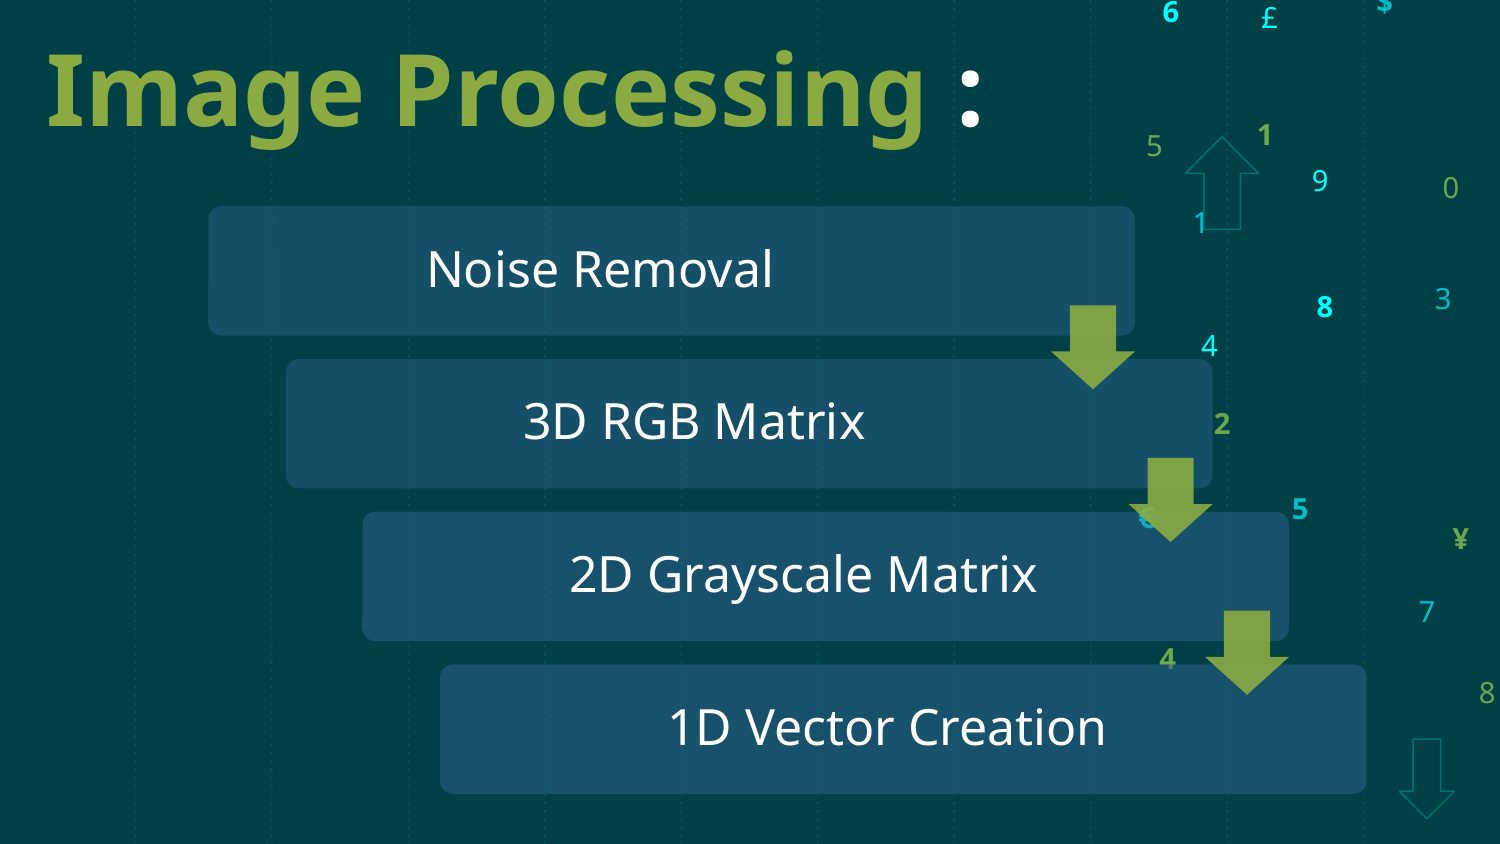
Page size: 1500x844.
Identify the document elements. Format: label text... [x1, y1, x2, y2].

title Image Processing : [31, 46, 1500, 162]
text_box 2D Grayscale Matrix [366, 515, 1125, 638]
text_box [208, 206, 1367, 794]
text_box 3D RGB Matrix [289, 362, 1048, 485]
text_box 1D Vector Creation [443, 668, 1202, 790]
text_box Noise Removal [212, 210, 989, 332]
text_box [285, 363, 289, 484]
